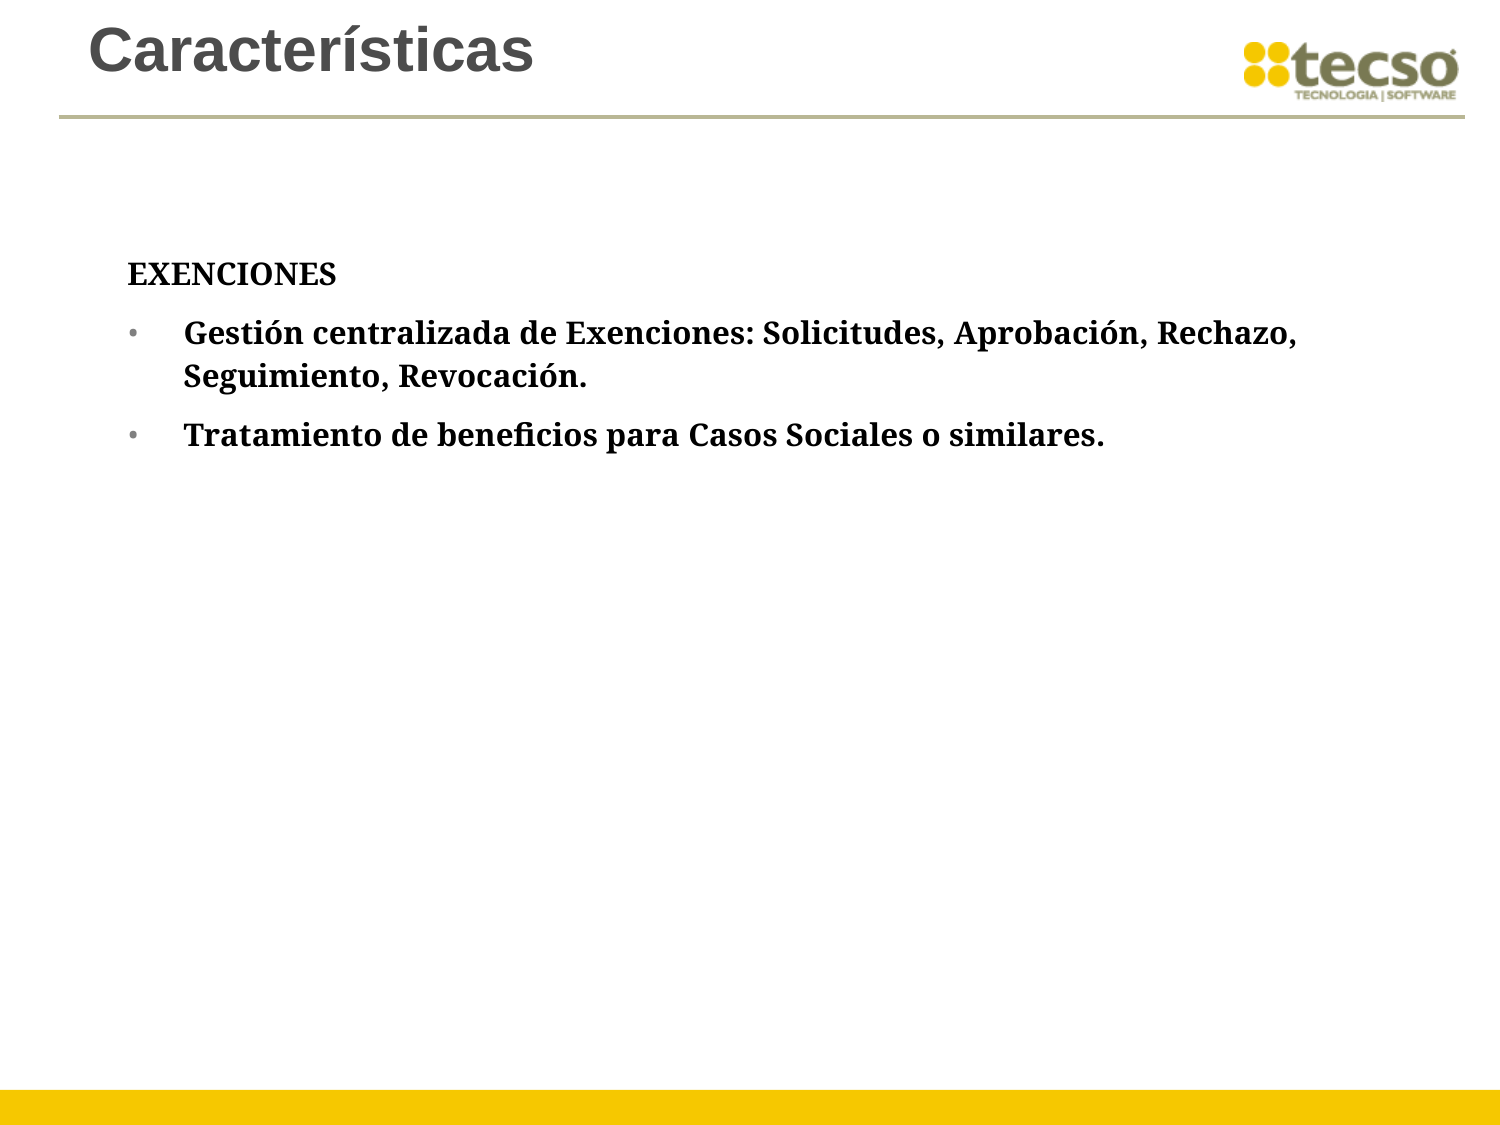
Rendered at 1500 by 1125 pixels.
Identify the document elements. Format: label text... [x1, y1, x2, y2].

title Características [73, 6, 1238, 211]
picture [1244, 42, 1459, 102]
list EXENCIONES Gestión centralizada de Exenciones: Solicitudes, Aprobación, Rechazo, Seguimiento, Revocación. Tratamiento de beneficios para Casos Sociales o similares. [112, 184, 1426, 1013]
